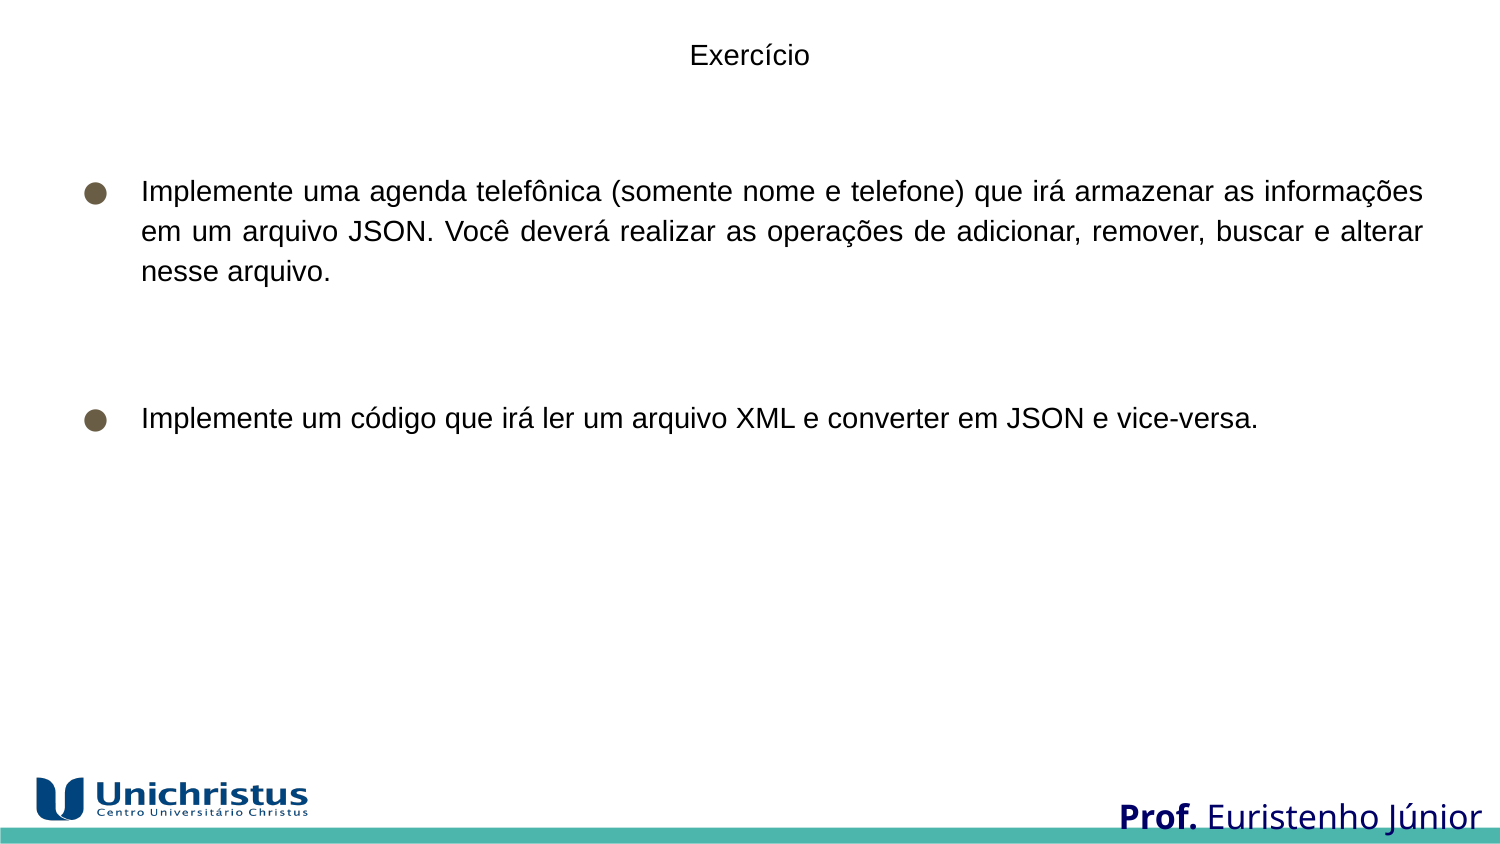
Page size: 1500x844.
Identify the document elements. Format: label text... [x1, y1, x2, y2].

title Exercício [51, 20, 1449, 137]
list Implemente uma agenda telefônica (somente nome e telefone) que irá armazenar as informações em um arquivo JSON. Você deverá realizar as operações de adicionar, remover, buscar e alterar nesse arquivo. Implemente um código que irá ler um arquivo XML e converter em JSON e vice-versa. [51, 152, 1441, 750]
picture [32, 775, 312, 822]
